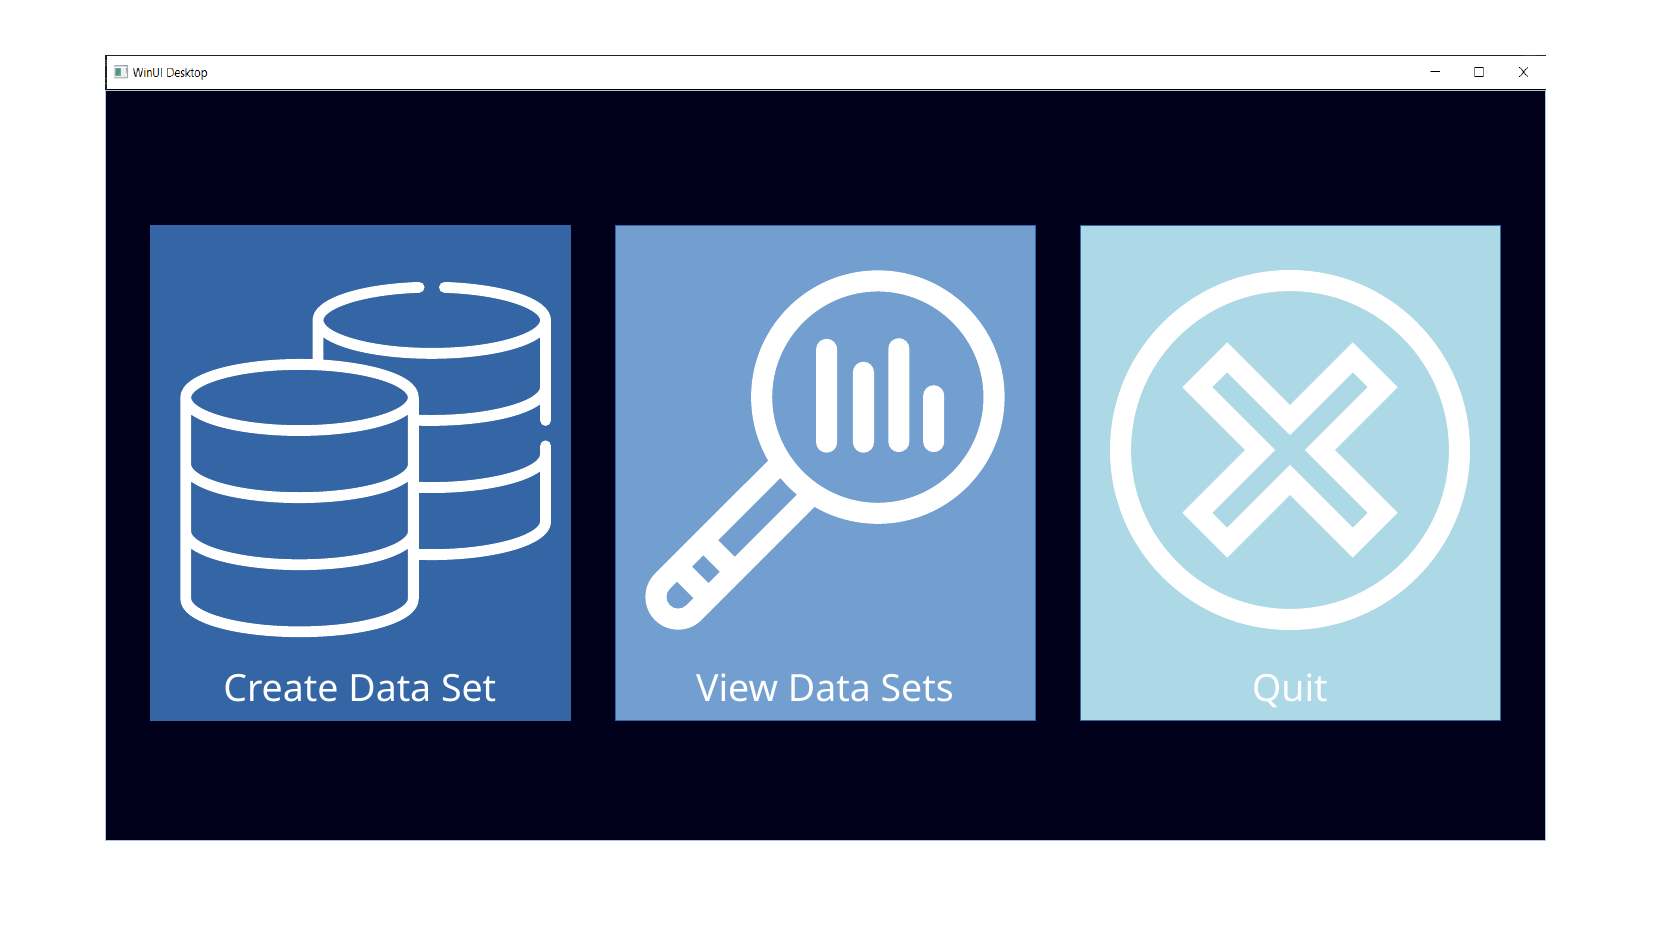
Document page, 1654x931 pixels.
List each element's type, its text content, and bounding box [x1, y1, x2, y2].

picture [1110, 270, 1471, 631]
text_box Quit [1080, 225, 1501, 721]
picture [645, 270, 1006, 631]
text_box Create Data Set [150, 225, 571, 721]
picture [180, 273, 552, 646]
text_box View Data Sets [615, 225, 1036, 721]
text_box [105, 91, 1546, 841]
picture [105, 55, 1546, 91]
